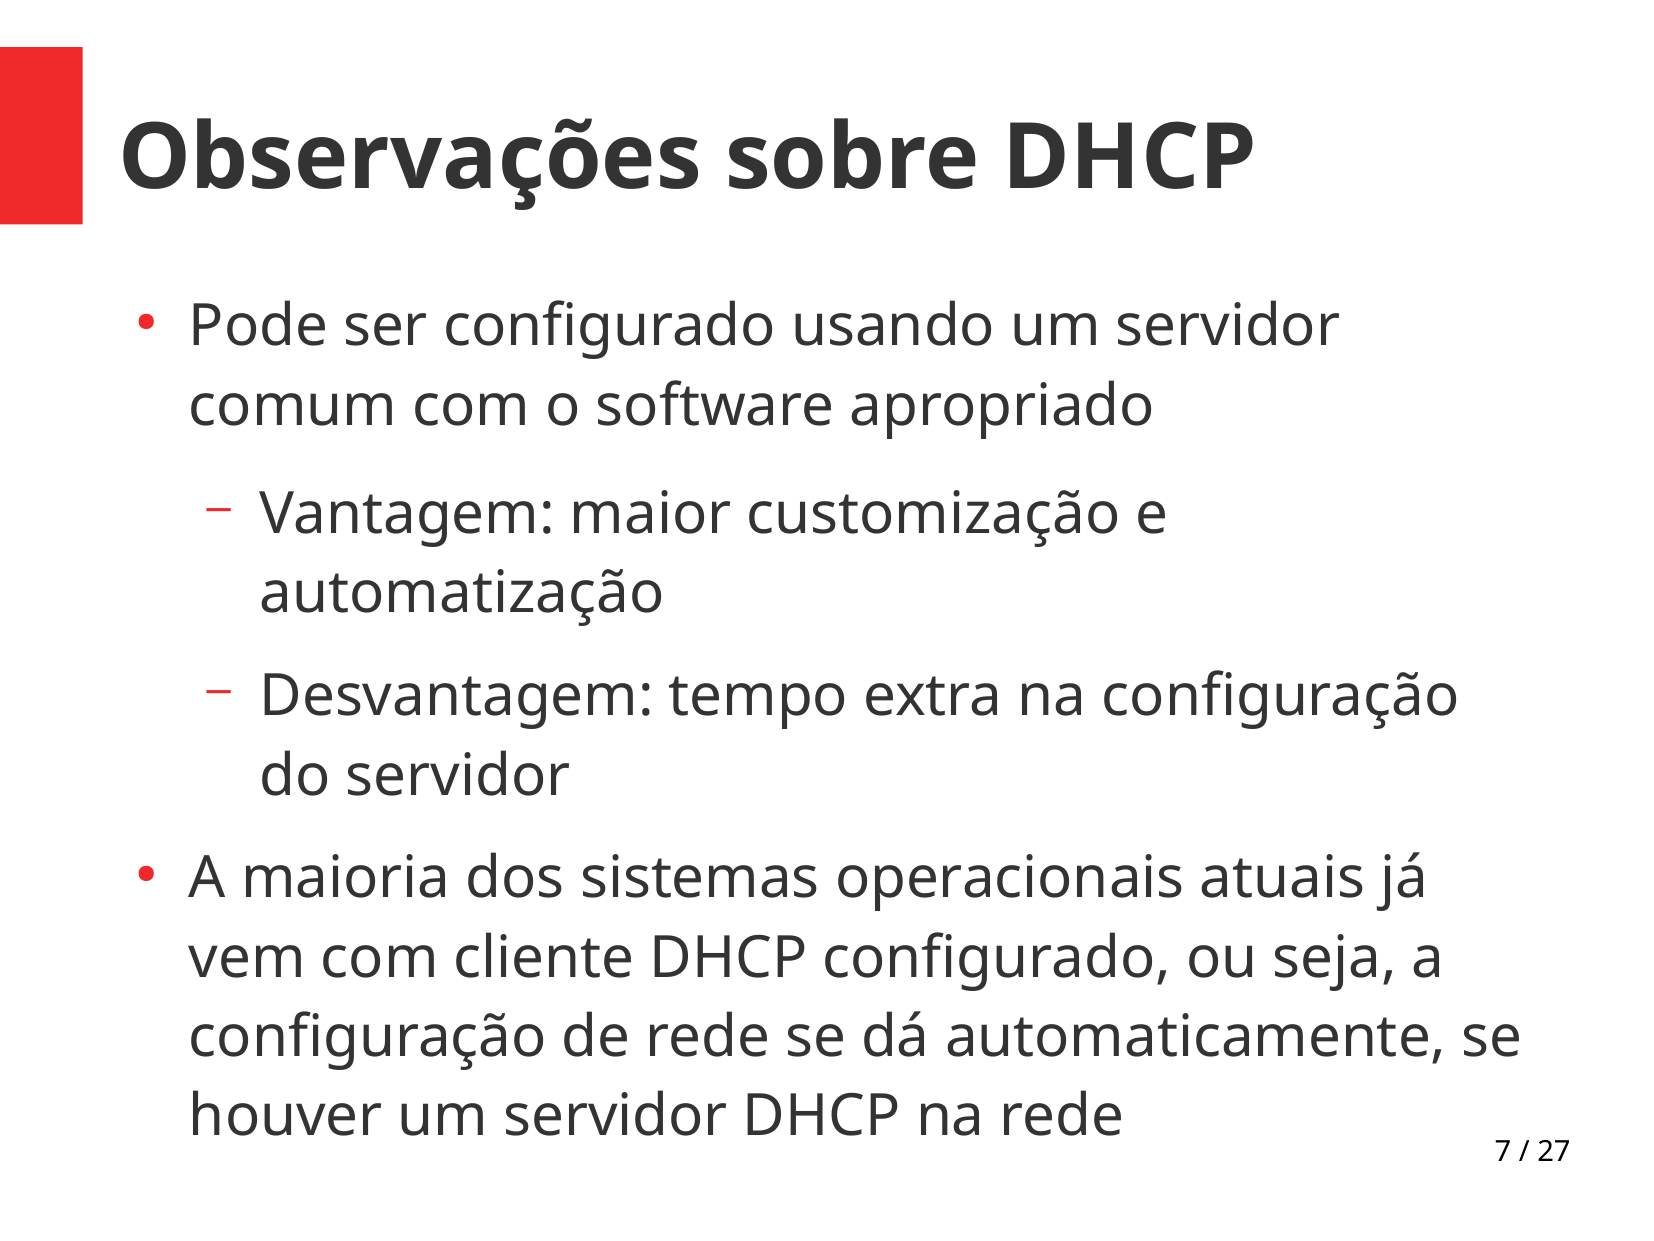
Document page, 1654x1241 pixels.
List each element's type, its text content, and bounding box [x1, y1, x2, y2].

list Pode ser configurado usando um servidor comum com o software apropriado Vantagem: maior customização e automatização Desvantagem: tempo extra na configuração do servidor A maioria dos sistemas operacionais atuais já vem com cliente DHCP configurado, ou seja, a configuração de rede se dá automaticamente, se houver um servidor DHCP na rede [118, 283, 1536, 1003]
title Observações sobre DHCP [118, 49, 1571, 257]
